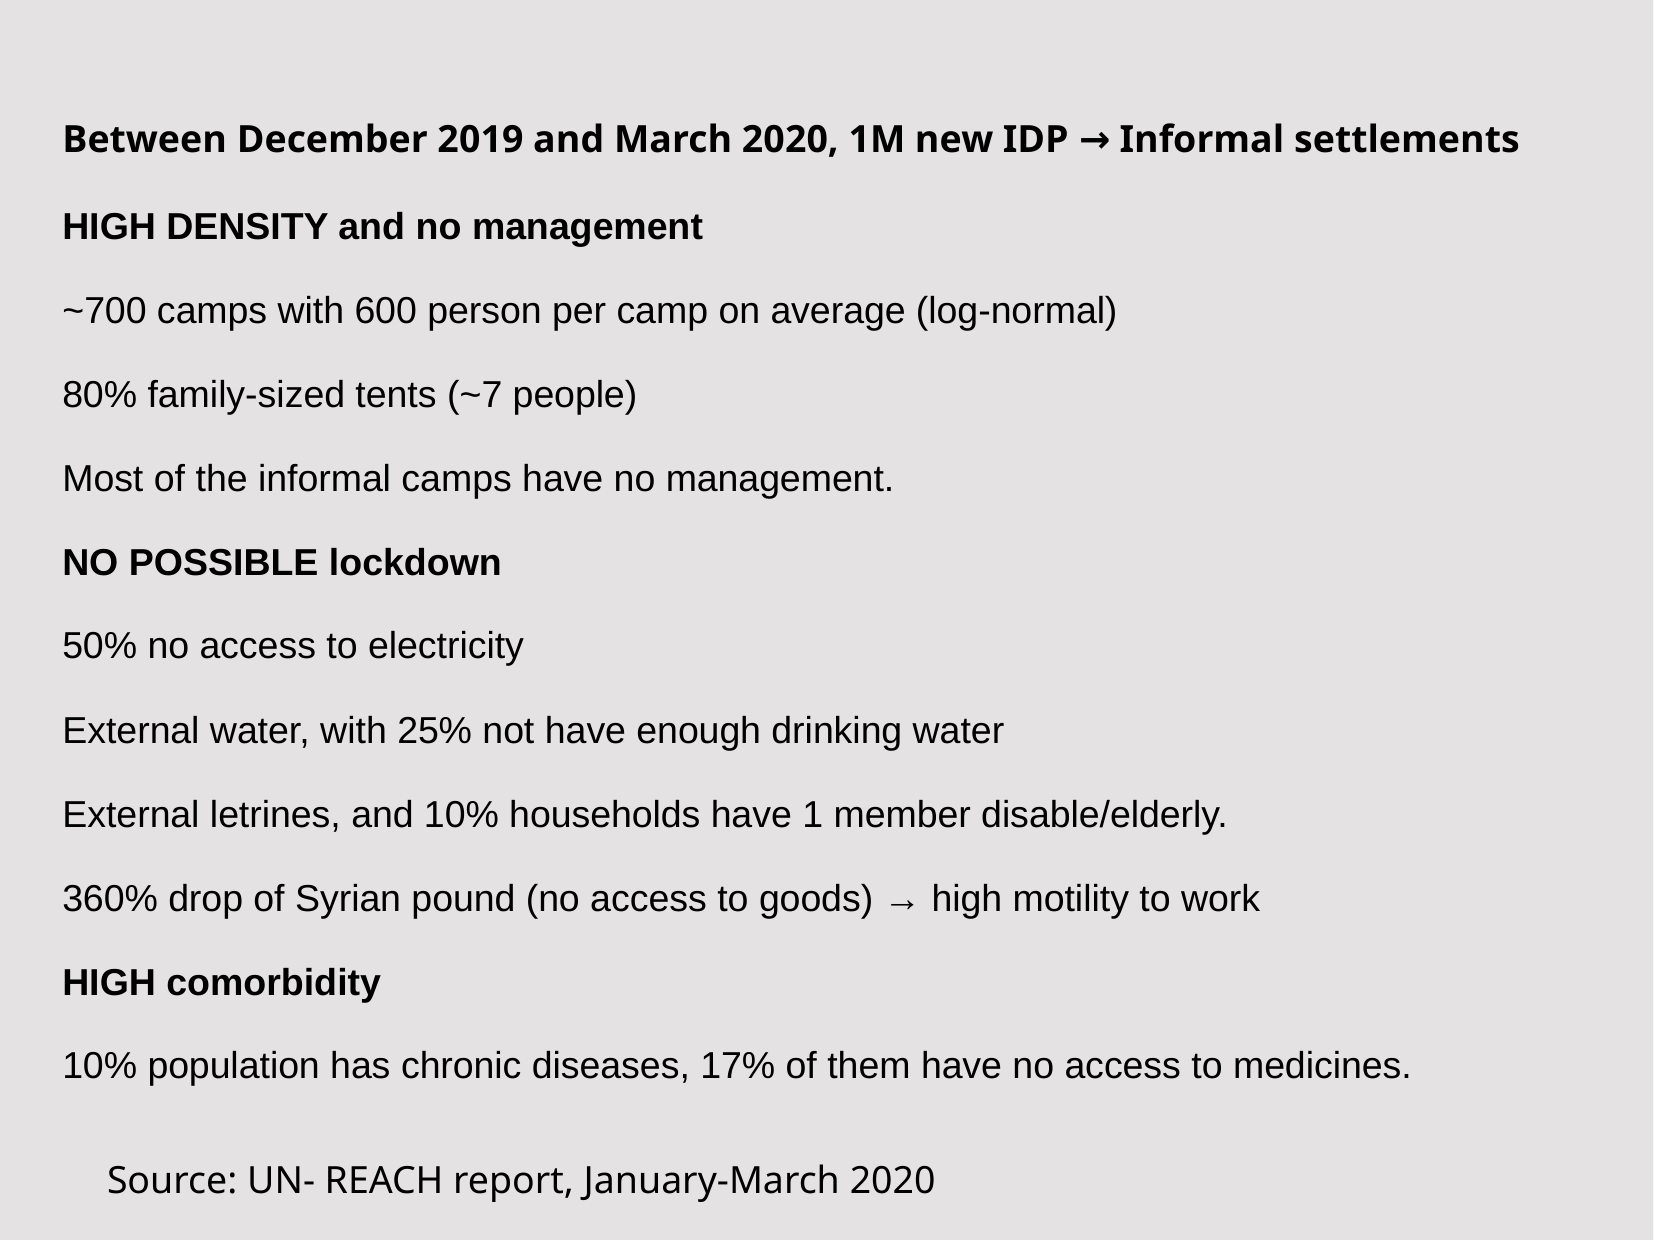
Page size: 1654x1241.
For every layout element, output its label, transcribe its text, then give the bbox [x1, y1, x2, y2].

text_box Source: UN- REACH report, January-March 2020 [92, 1145, 1323, 1213]
text_box Between December 2019 and March 2020, 1M new IDP → Informal settlements HIGH DENSITY and no management ~700 camps with 600 person per camp on average (log-normal) 80% family-sized tents (~7 people) Most of the informal camps have no management. NO POSSIBLE lockdown 50% no access to electricity External water, with 25% not have enough drinking water External letrines, and 10% households have 1 member disable/elderly. 360% drop of Syrian pound (no access to goods) → high motility to work HIGH comorbidity 10% population has chronic diseases, 17% of them have no access to medicines. [47, 62, 1583, 1165]
